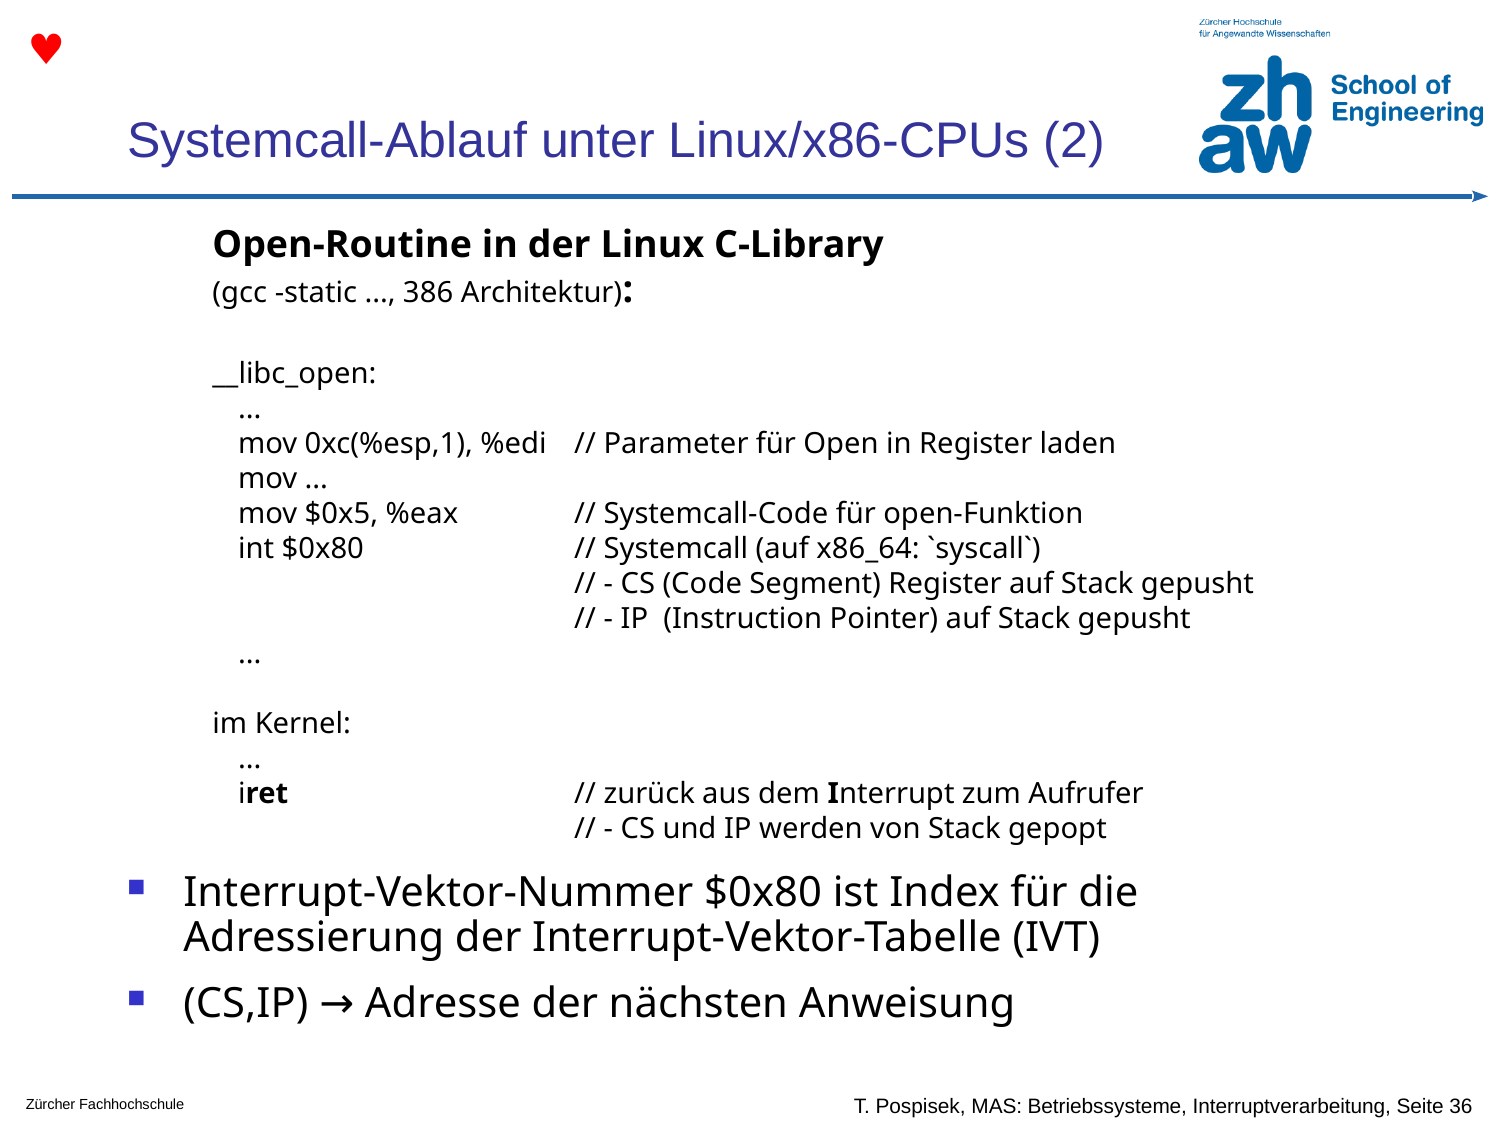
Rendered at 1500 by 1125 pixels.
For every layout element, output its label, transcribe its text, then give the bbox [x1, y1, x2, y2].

picture [1199, 19, 1483, 173]
title Systemcall-Ablauf unter Linux/x86-CPUs (2) [112, 66, 1391, 175]
text_box ♥️ [12, 11, 95, 84]
text_box Open-Routine in der Linux C-Library (gcc -static ..., 386 Architektur): __libc_open: ... mov 0xc(%esp,1), %edi // Parameter für Open in Register laden mov ... mov $0x5, %eax // Systemcall-Code für open-Funktion int $0x80 // Systemcall (auf x86_64: `syscall`) // - CS (Code Segment) Register auf Stack gepusht // - IP (Instruction Pointer) auf Stack gepusht ... im Kernel: ... iret // zurück aus dem Interrupt zum Aufrufer // - CS und IP werden von Stack gepopt [137, 212, 1363, 863]
text_box Interrupt-Vektor-Nummer $0x80 ist Index für die Adressierung der Interrupt-Vektor-Tabelle (IVT) (CS,IP) → Adresse der nächsten Anweisung [112, 863, 1388, 1014]
